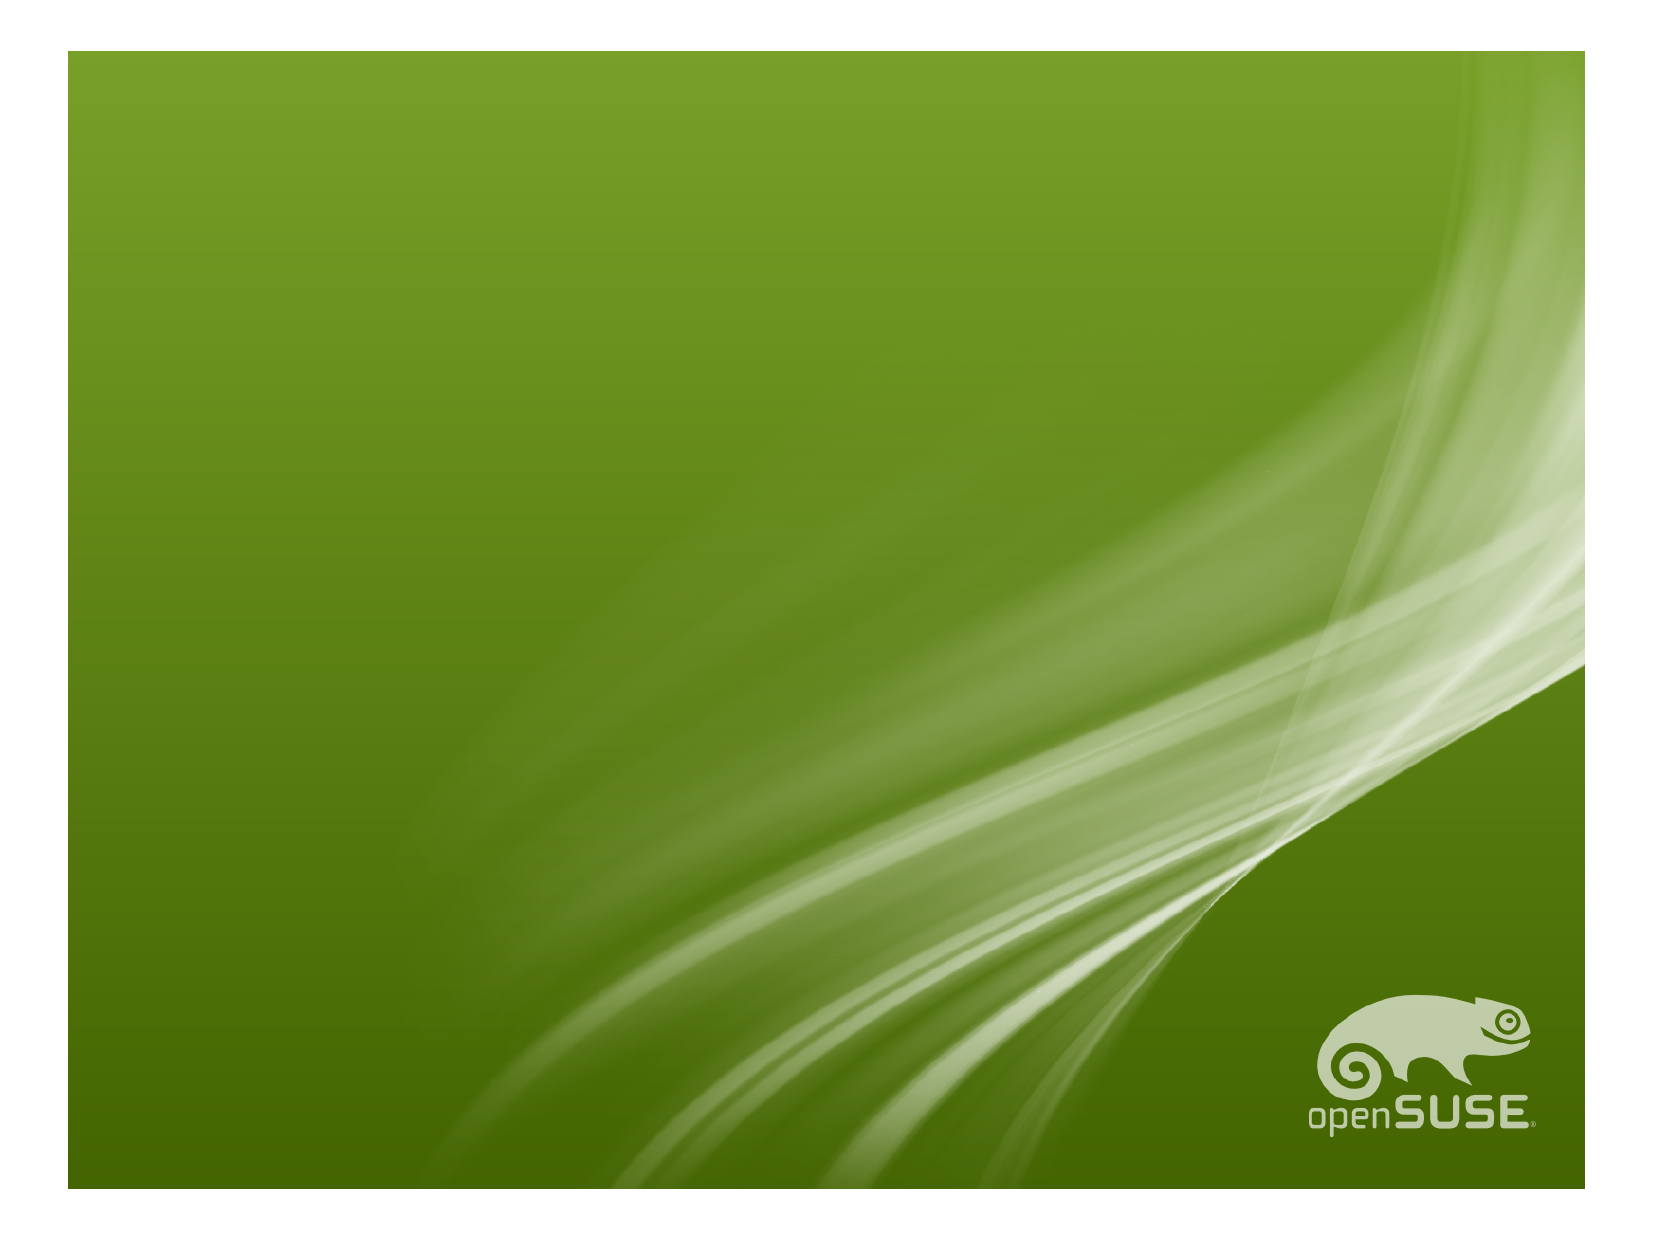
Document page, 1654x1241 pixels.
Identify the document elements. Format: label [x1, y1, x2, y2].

picture [68, 51, 1585, 1189]
